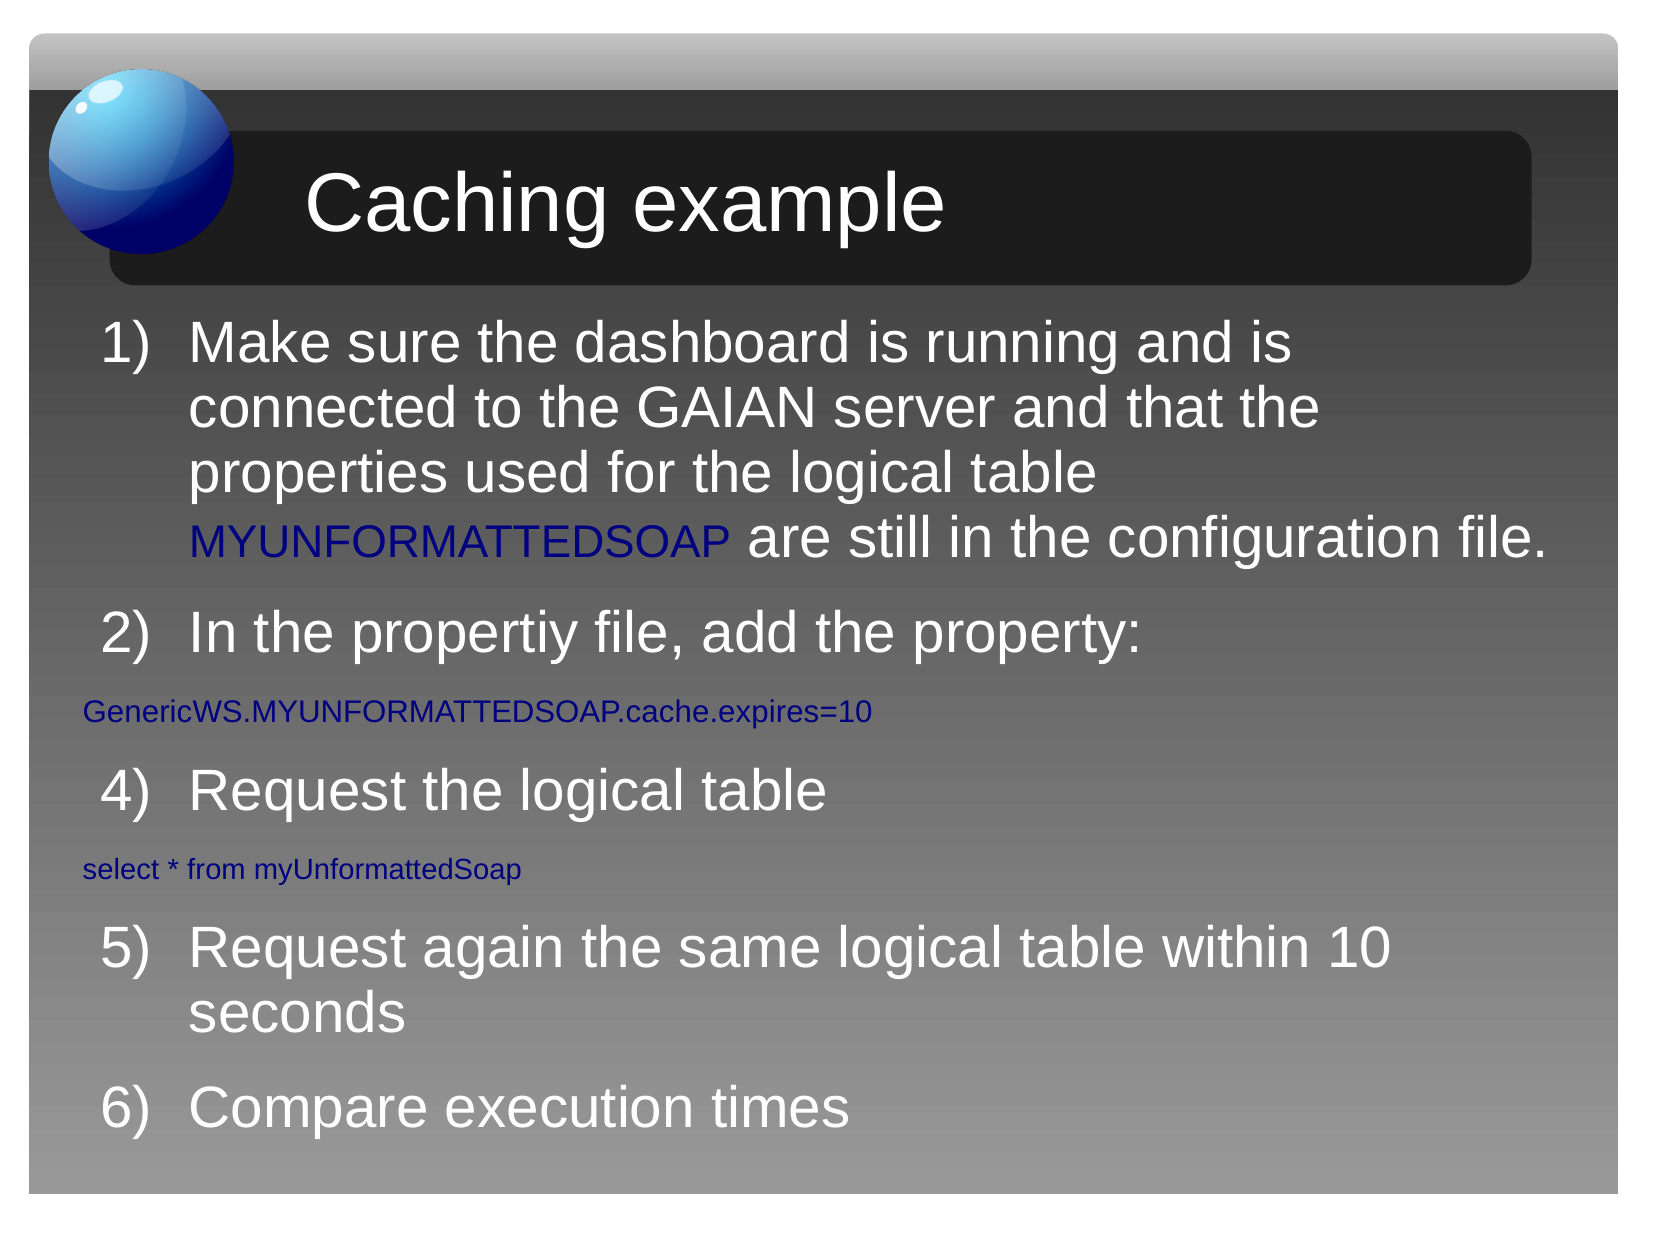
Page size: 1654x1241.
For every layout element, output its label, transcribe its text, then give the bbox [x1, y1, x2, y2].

picture [29, 57, 253, 266]
list Make sure the dashboard is running and is connected to the GAIAN server and that the properties used for the logical table MYUNFORMATTEDSOAP are still in the configuration file. In the propertiy file, add the property: GenericWS.MYUNFORMATTEDSOAP.cache.expires=10 Request the logical table select * from myUnformattedSoap Request again the same logical table within 10 seconds Compare execution times [82, 309, 1571, 1241]
title Caching example [82, 137, 1571, 267]
